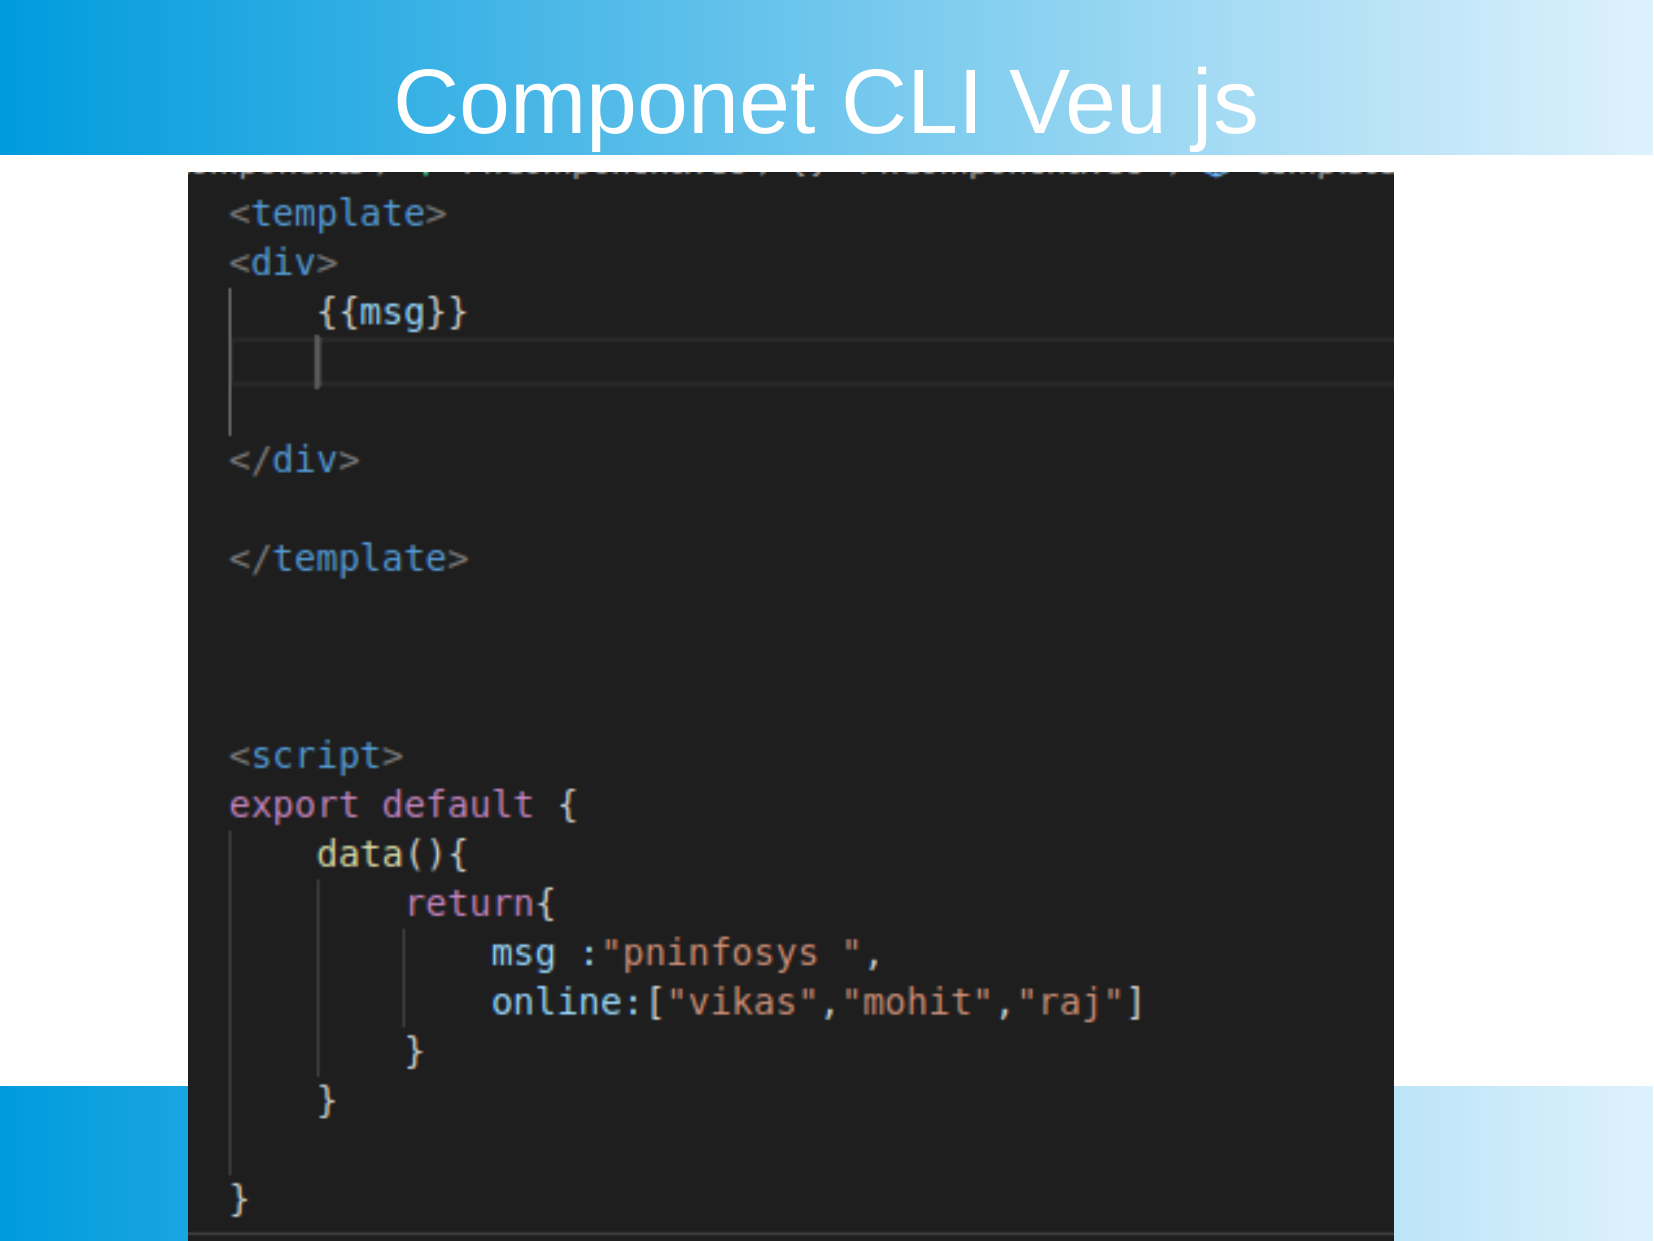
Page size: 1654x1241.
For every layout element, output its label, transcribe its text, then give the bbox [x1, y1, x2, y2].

title Componet CLI Veu js [82, 49, 1571, 155]
picture [188, 172, 1394, 1241]
